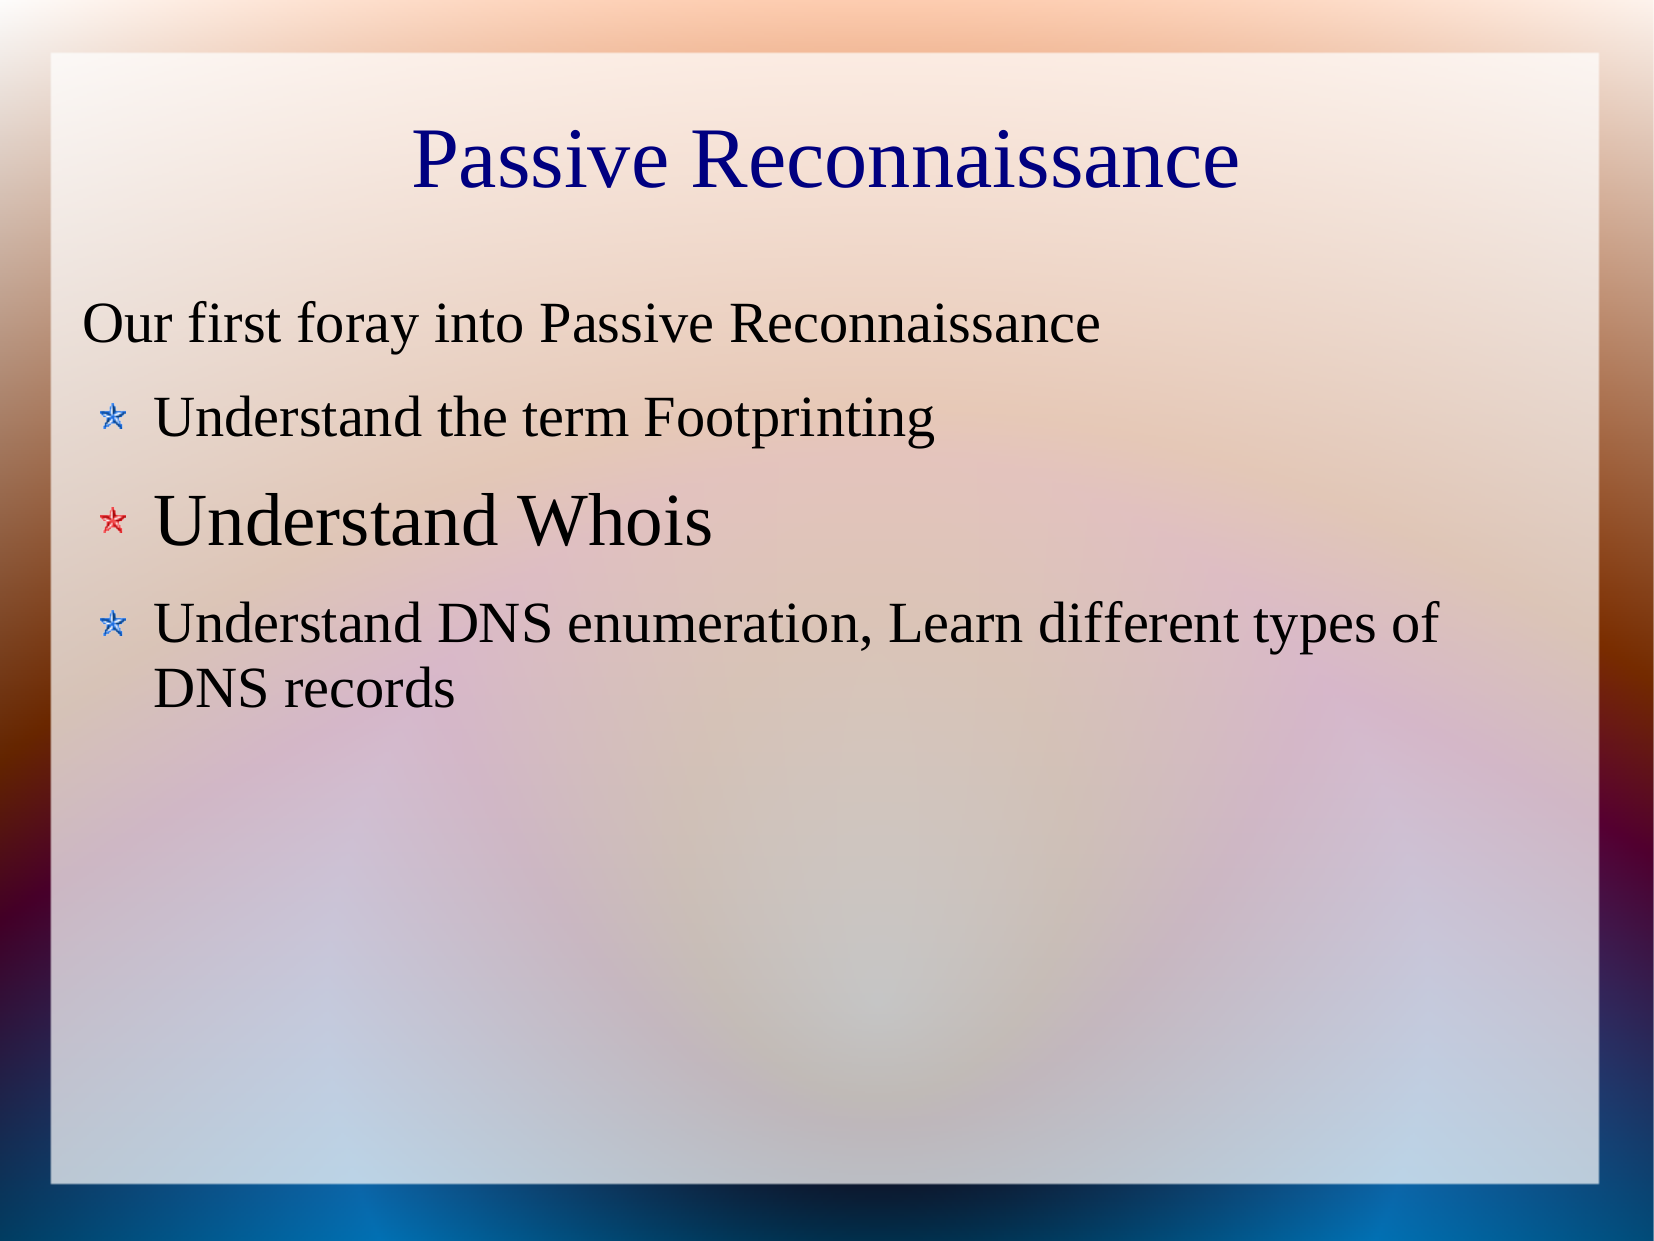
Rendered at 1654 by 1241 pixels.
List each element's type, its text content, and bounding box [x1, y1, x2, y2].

title Passive Reconnaissance [82, 55, 1571, 263]
list Our first foray into Passive Reconnaissance Understand the term Footprinting Understand Whois Understand DNS enumeration, Learn different types of DNS records [82, 290, 1571, 1072]
picture [0, 0, 1654, 1241]
